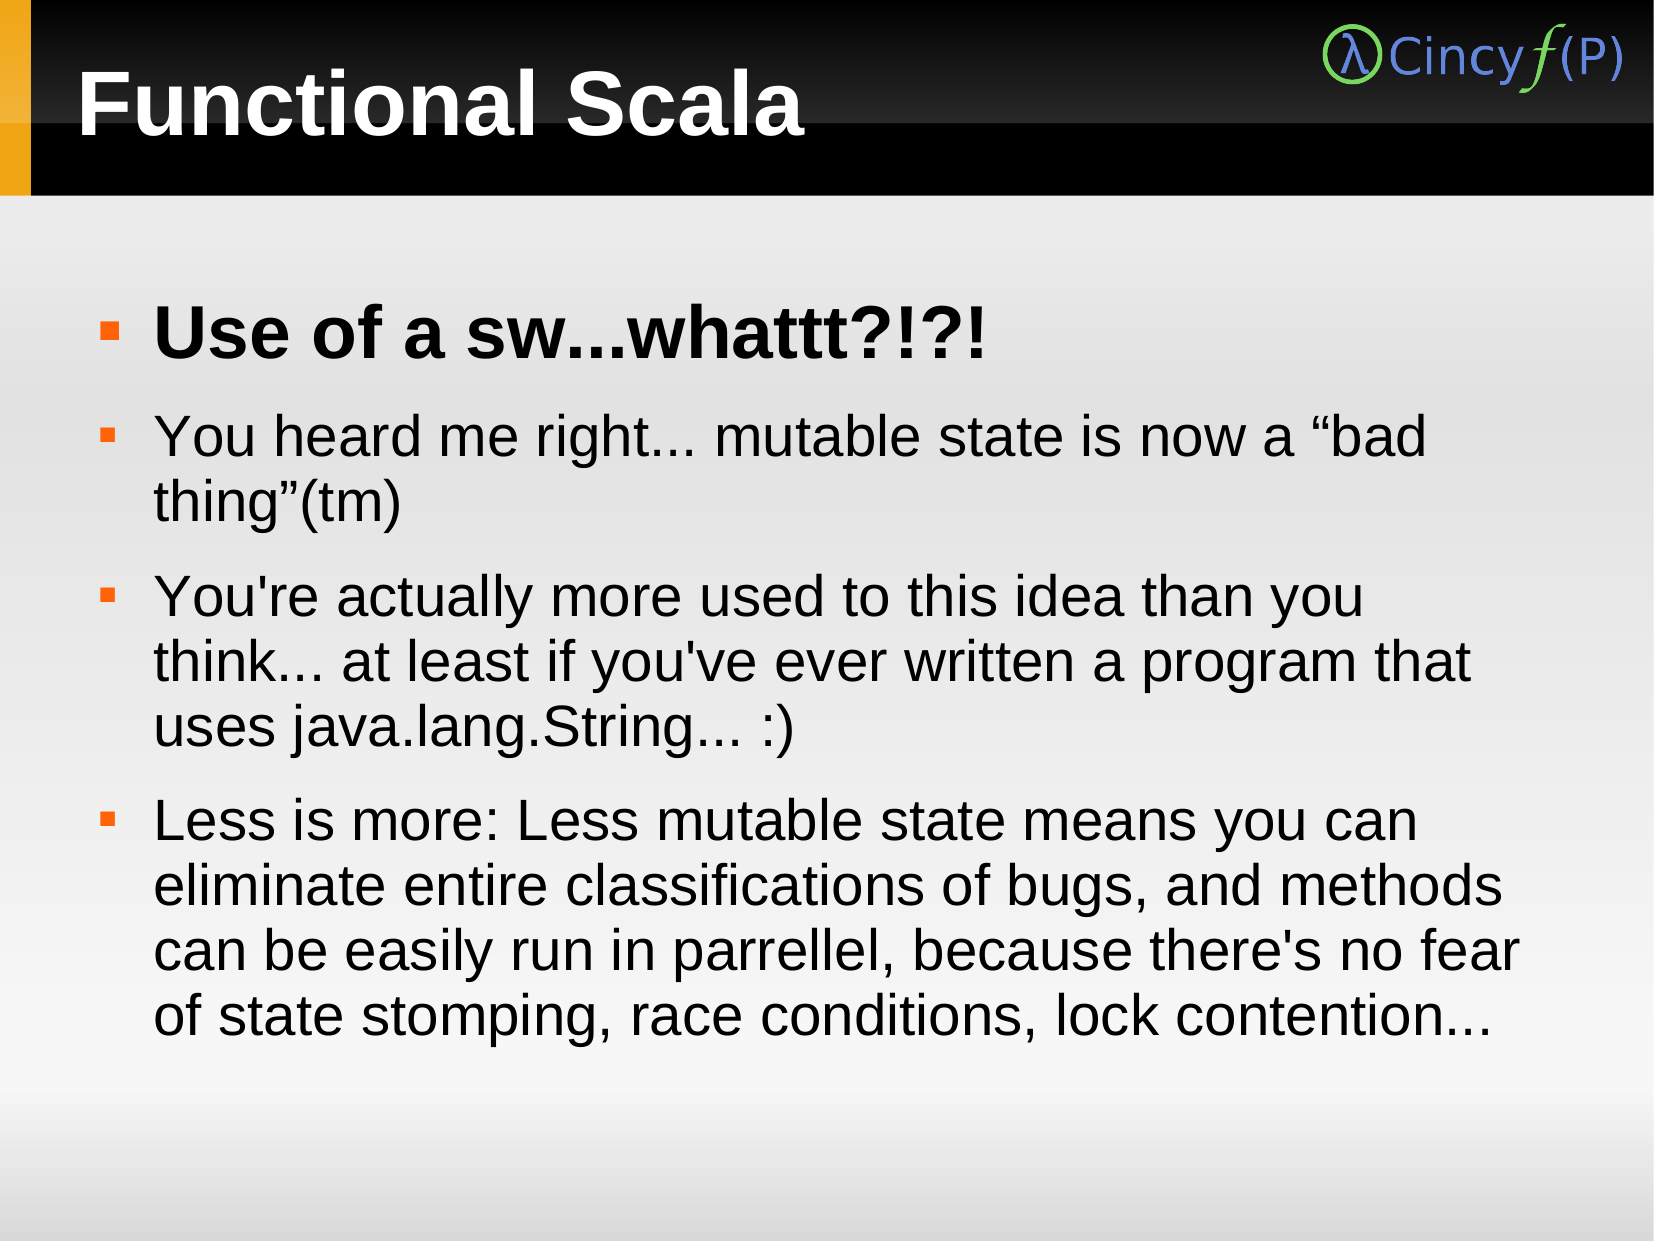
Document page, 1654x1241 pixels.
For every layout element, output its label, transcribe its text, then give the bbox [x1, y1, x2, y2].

picture [0, 0, 1654, 1241]
title Functional Scala [76, 0, 1565, 208]
list Use of a sw...whattt?!?! You heard me right... mutable state is now a “bad thing”(tm) You're actually more used to this idea than you think... at least if you've ever written a program that uses java.lang.String... :) Less is more: Less mutable state means you can eliminate entire classifications of bugs, and methods can be easily run in parrellel, because there's no fear of state stomping, race conditions, lock contention... [82, 290, 1538, 1151]
